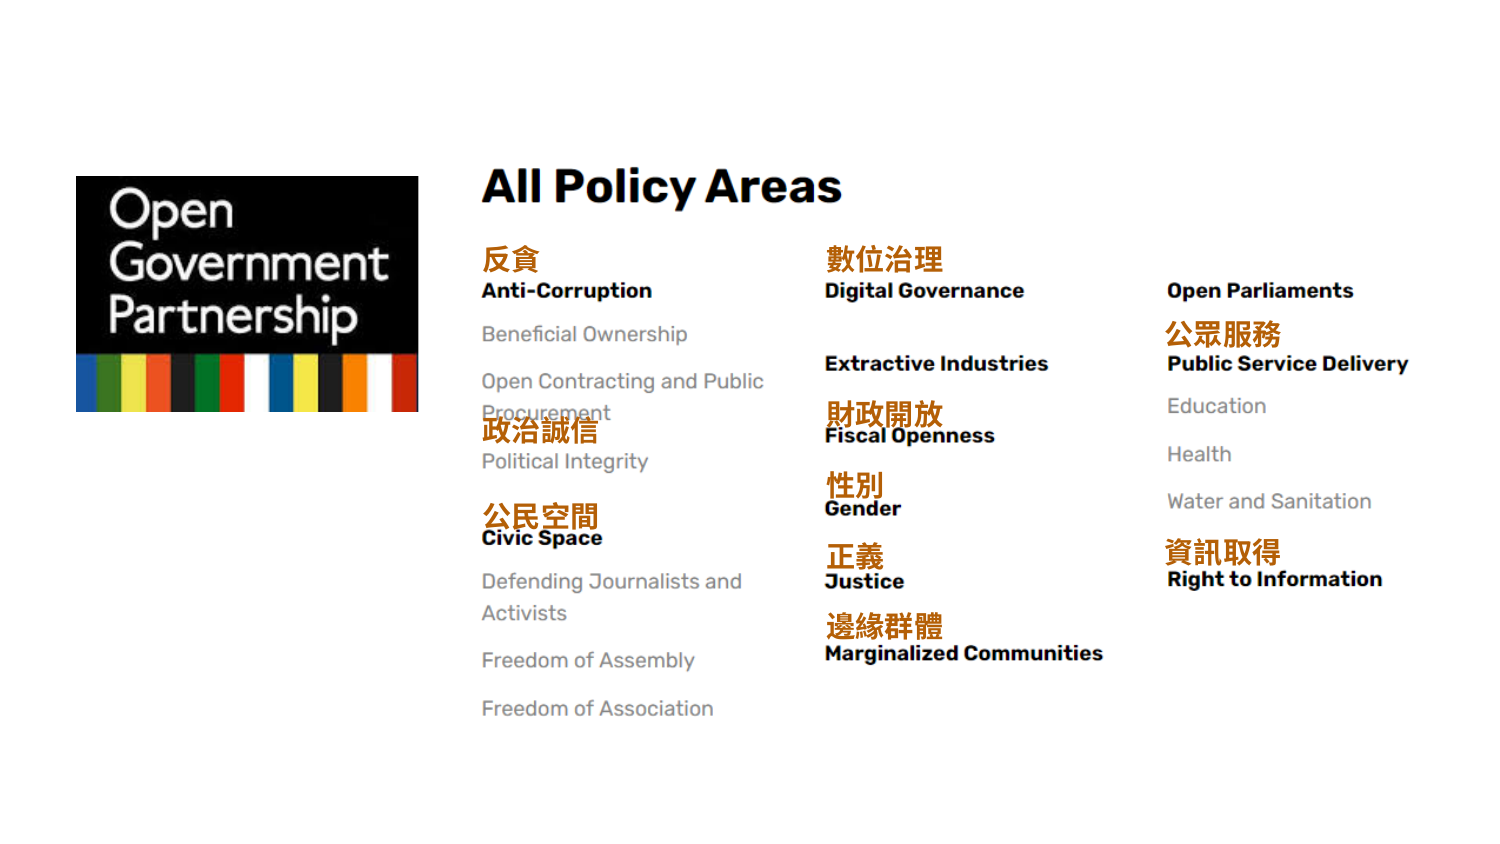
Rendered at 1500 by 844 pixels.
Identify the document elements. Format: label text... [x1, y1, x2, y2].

text_box 公民空間 [467, 483, 651, 532]
text_box 政治誠信 [467, 397, 700, 446]
text_box 反貪 [467, 225, 575, 275]
text_box 公眾服務 [1149, 300, 1303, 350]
text_box 財政開放 [811, 381, 964, 430]
text_box 邊緣群體 [811, 593, 964, 642]
text_box 資訊取得 [1149, 519, 1303, 568]
text_box 正義 [811, 522, 964, 572]
picture [76, 176, 419, 412]
text_box 性別 [811, 452, 964, 501]
text_box 數位治理 [811, 225, 1031, 275]
picture [447, 140, 1460, 744]
